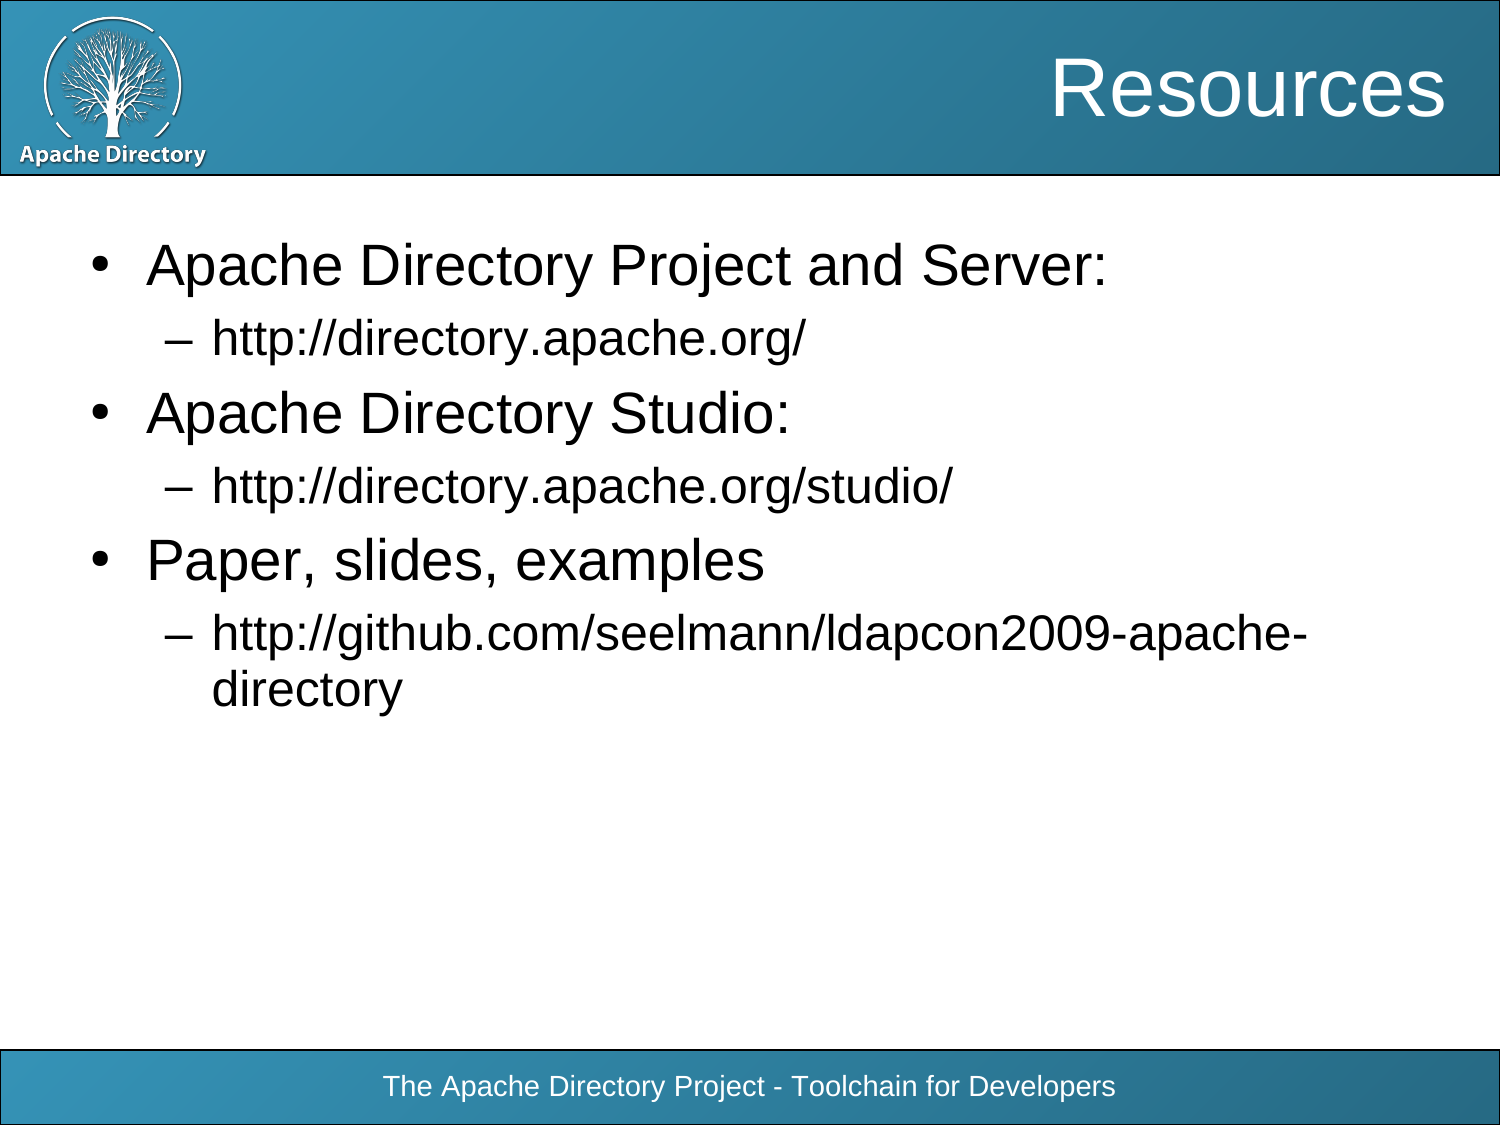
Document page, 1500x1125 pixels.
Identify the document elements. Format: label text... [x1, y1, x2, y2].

title Resources [237, 12, 1463, 163]
picture [12, 12, 213, 173]
list Apache Directory Project and Server: http://directory.apache.org/ Apache Directory Studio: http://directory.apache.org/studio/ Paper, slides, examples http://github.com/seelmann/ldapcon2009-apache-directory [75, 224, 1426, 1013]
